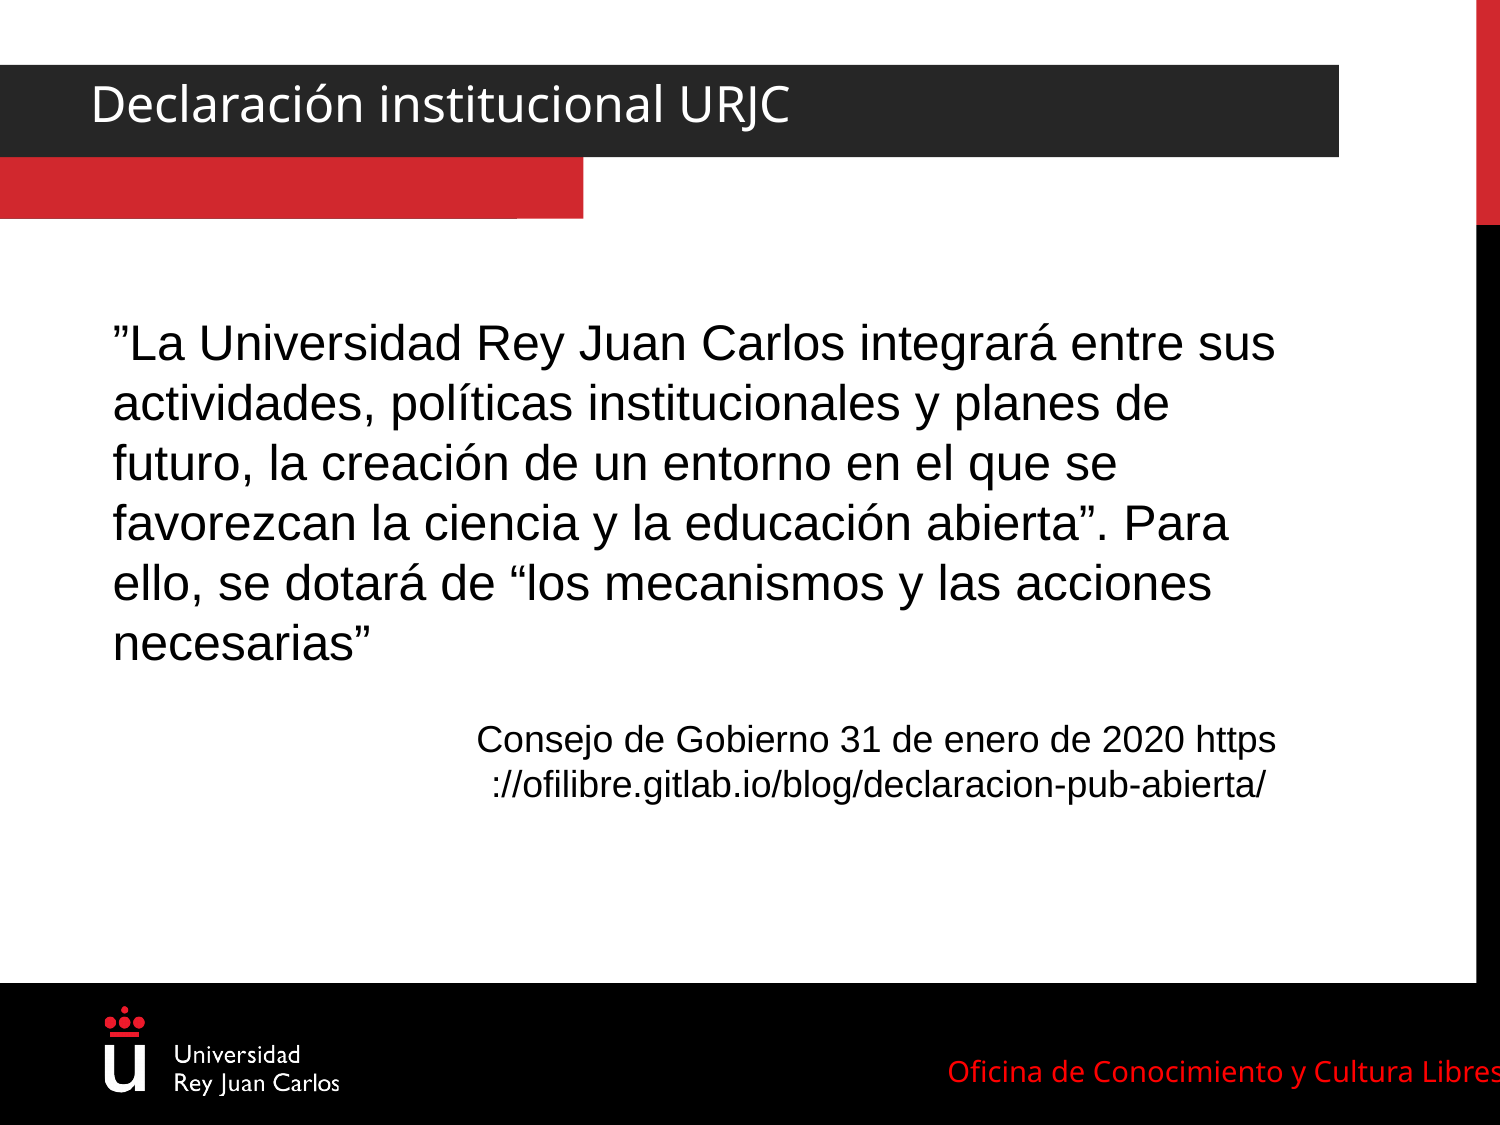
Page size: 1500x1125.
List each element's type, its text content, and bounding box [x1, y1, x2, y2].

text_box ”La Universidad Rey Juan Carlos integrará entre sus actividades, políticas institucionales y planes de futuro, la creación de un entorno en el que se favorezcan la ciencia y la educación abierta”. Para ello, se dotará de “los mecanismos y las acciones necesarias” Consejo de Gobierno 31 de enero de 2020 https://ofilibre.gitlab.io/blog/declaracion-pub-abierta/ [97, 302, 1323, 818]
picture [104, 1006, 339, 1096]
text_box Declaración institucional URJC [0, 64, 1339, 158]
text_box [73, 261, 1374, 890]
text_box [0, 984, 1500, 1125]
text_box [0, 158, 584, 219]
text_box Oficina de Conocimiento y Cultura Libres [932, 1046, 1500, 1097]
